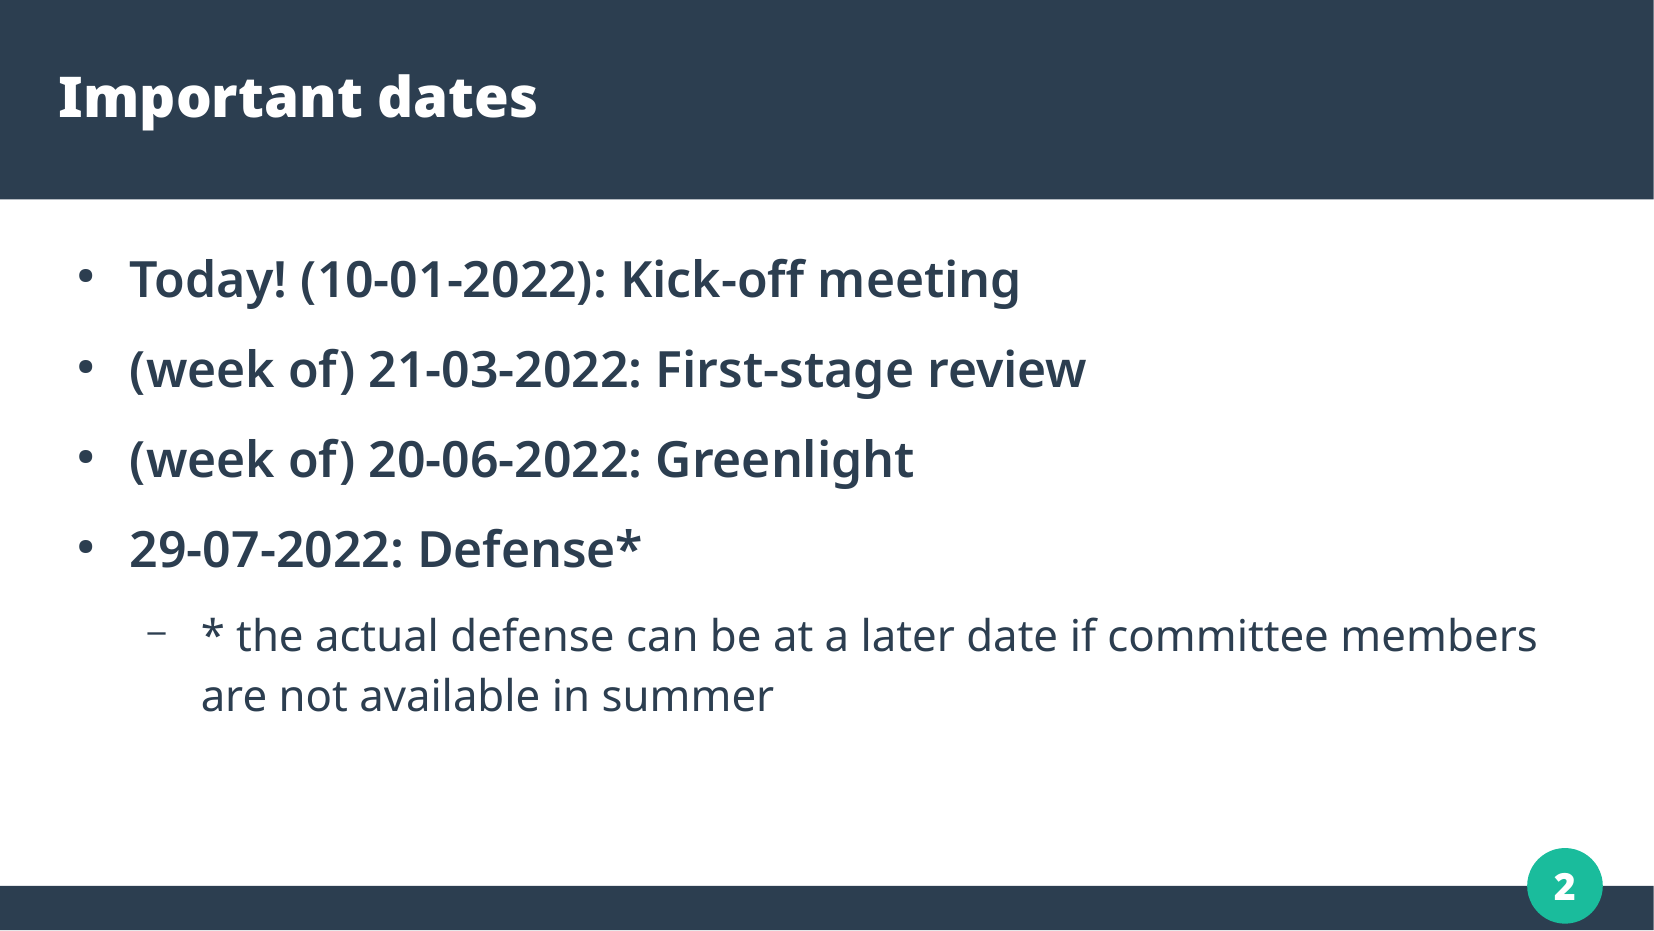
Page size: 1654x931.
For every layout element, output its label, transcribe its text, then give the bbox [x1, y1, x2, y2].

list Today! (10-01-2022): Kick-off meeting (week of) 21-03-2022: First-stage review (week of) 20-06-2022: Greenlight 29-07-2022: Defense* * the actual defense can be at a later date if committee members are not available in summer [59, 243, 1595, 864]
title Important dates [59, 37, 1595, 156]
